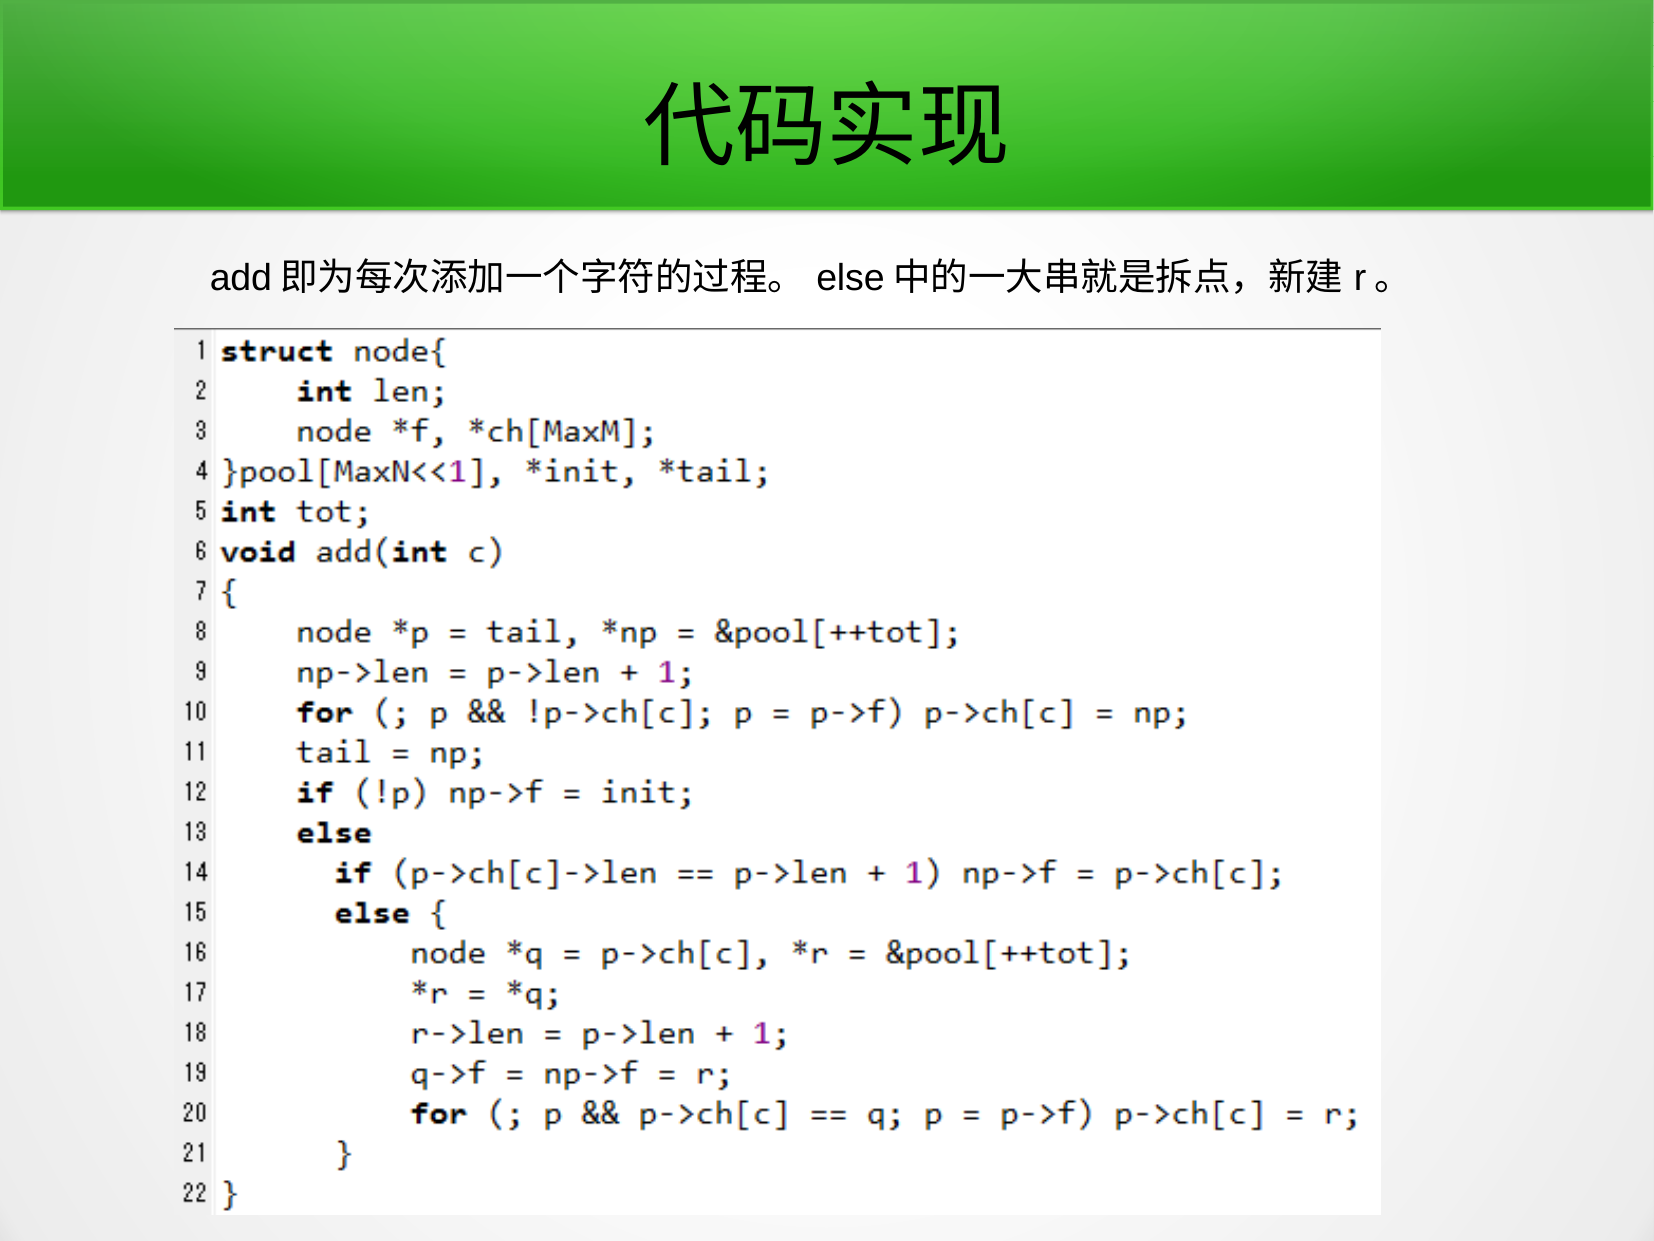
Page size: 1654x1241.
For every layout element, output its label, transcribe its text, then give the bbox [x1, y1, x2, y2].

text_box add即为每次添加一个字符的过程。else中的一大串就是拆点，新建r。 [195, 240, 1486, 305]
picture [174, 328, 1381, 1216]
title 代码实现 [82, 47, 1571, 189]
